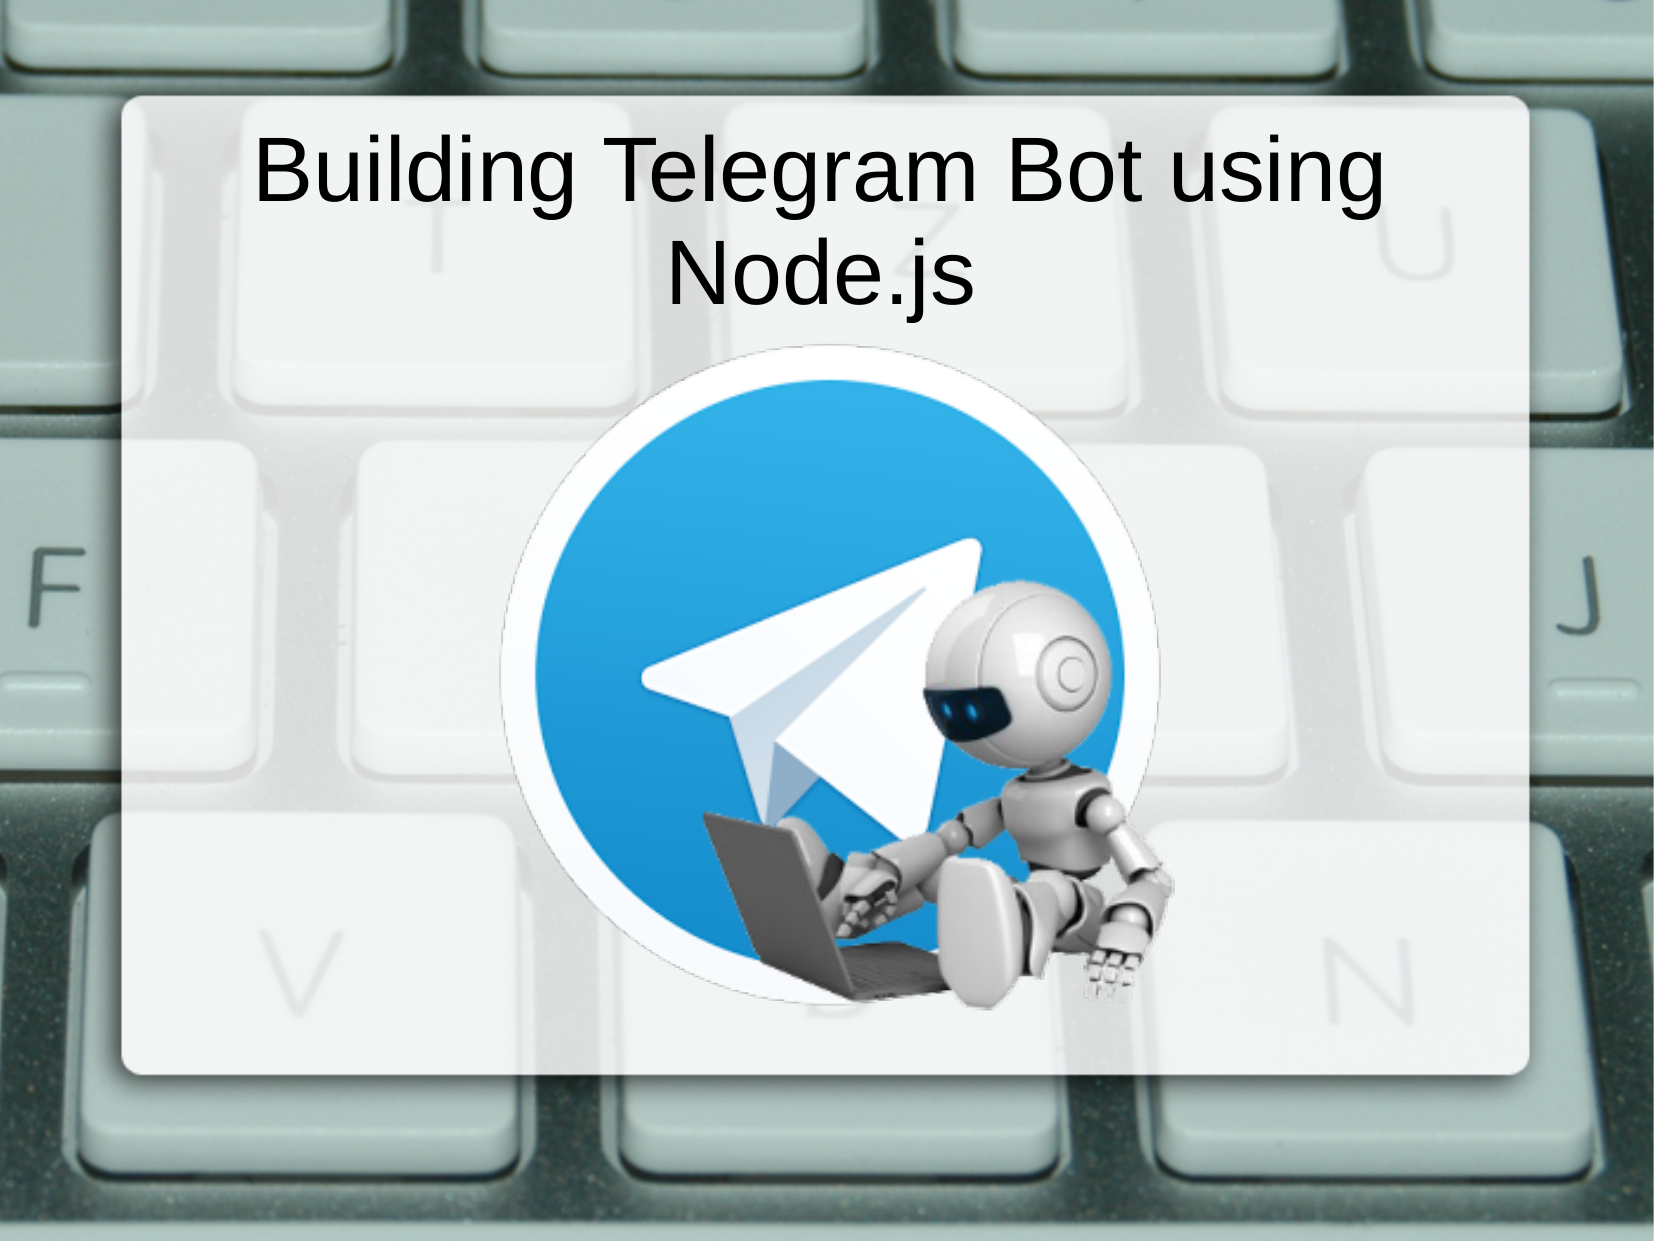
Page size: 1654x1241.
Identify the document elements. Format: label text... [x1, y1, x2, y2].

picture [0, 0, 1654, 1241]
title Building Telegram Bot using Node.js [135, 117, 1506, 325]
